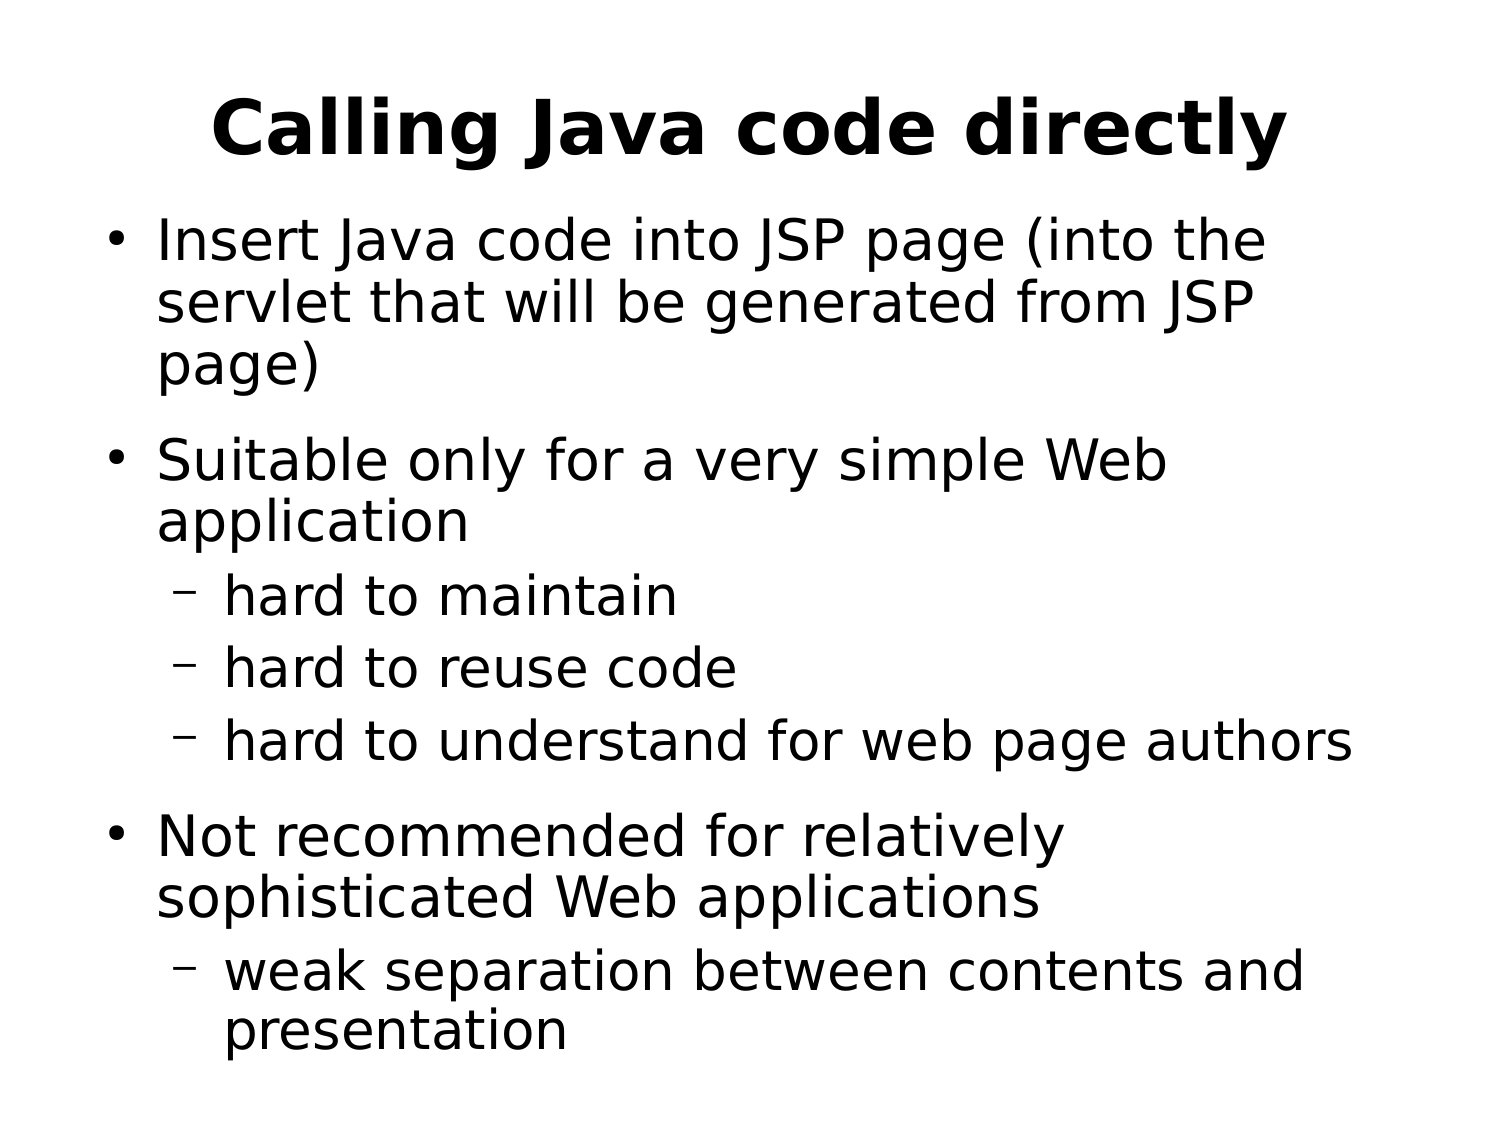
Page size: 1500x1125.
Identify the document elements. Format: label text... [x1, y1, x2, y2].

list Insert Java code into JSP page (into the servlet that will be generated from JSP page) Suitable only for a very simple Web application hard to maintain hard to reuse code hard to understand for web page authors Not recommended for relatively sophisticated Web applications weak separation between contents and presentation [75, 204, 1395, 1075]
title Calling Java code directly [75, 44, 1425, 177]
